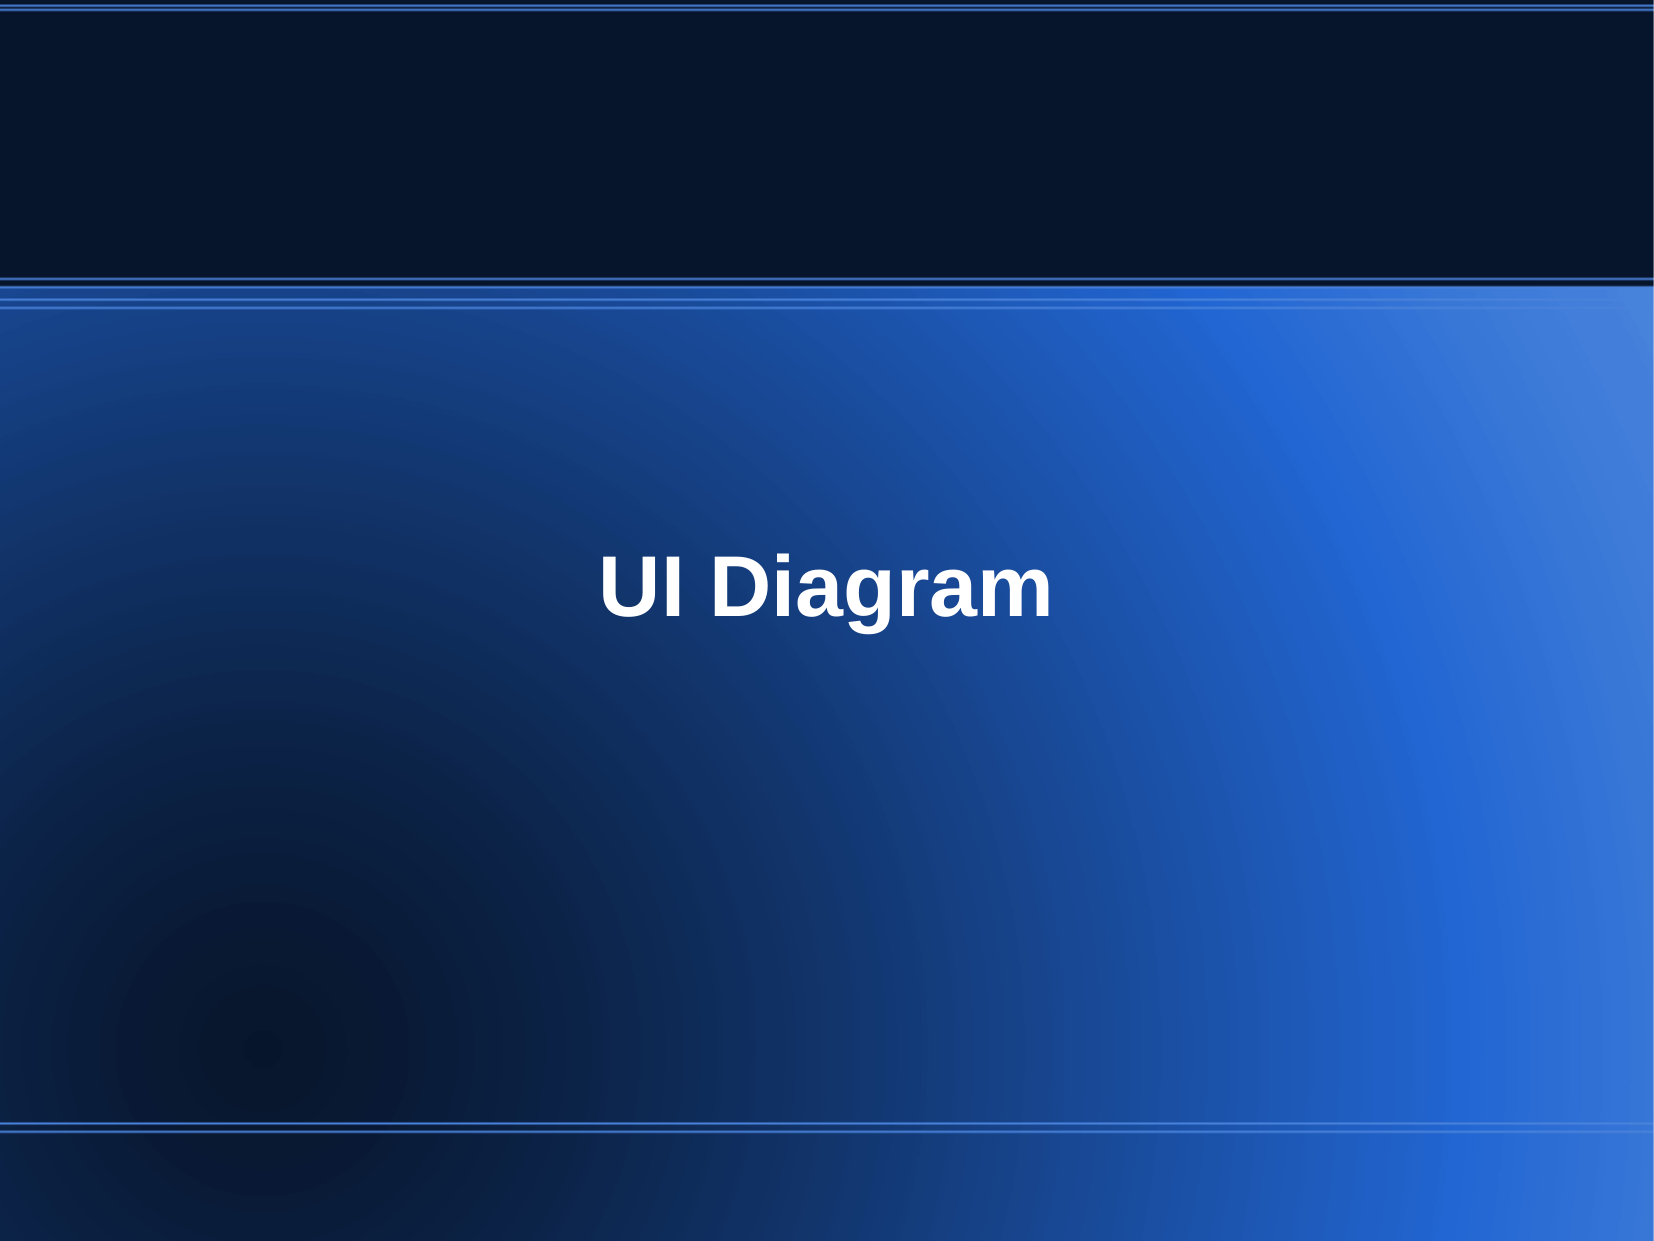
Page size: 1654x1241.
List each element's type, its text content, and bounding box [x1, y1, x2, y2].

title UI Diagram [82, 482, 1571, 691]
picture [0, 0, 1654, 1241]
